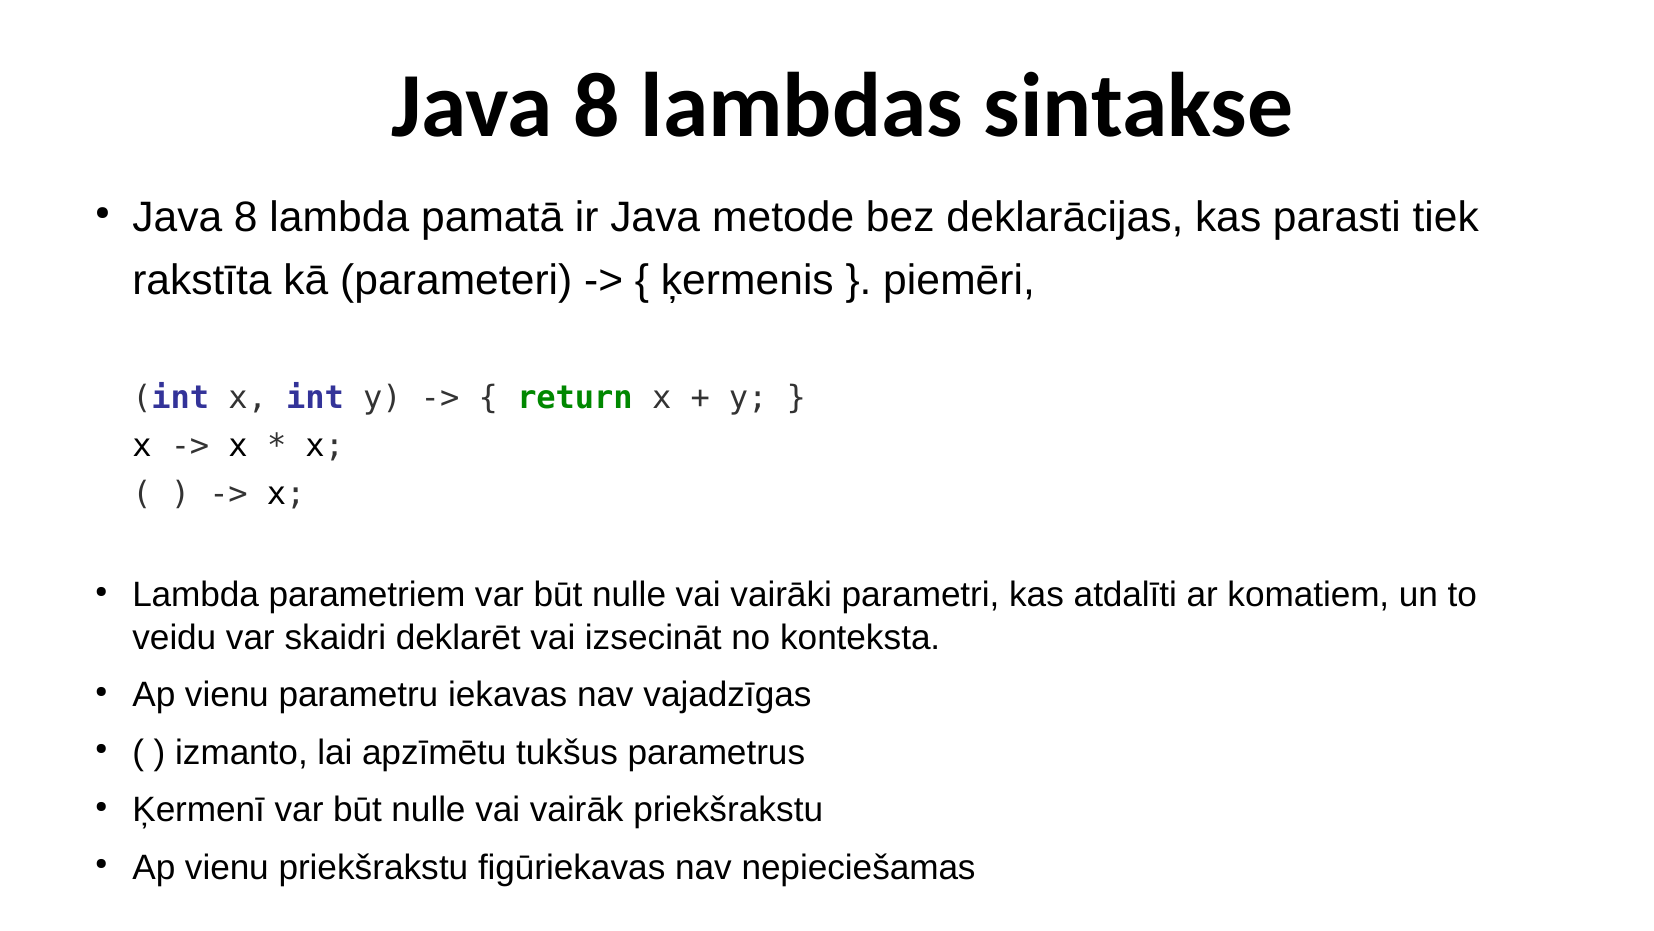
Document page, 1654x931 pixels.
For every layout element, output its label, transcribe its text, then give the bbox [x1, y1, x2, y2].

list Java 8 lambda pamatā ir Java metode bez deklarācijas, kas parasti tiek rakstīta kā (parameteri) -> { ķermenis }. piemēri, (int x, int y) -> { return x + y; } x -> x * x; ( ) -> x; Lambda parametriem var būt nulle vai vairāki parametri, kas atdalīti ar komatiem, un to veidu var skaidri deklarēt vai izsecināt no konteksta. Ap vienu parametru iekavas nav vajadzīgas ( ) izmanto, lai apzīmētu tukšus parametrus Ķermenī var būt nulle vai vairāk priekšrakstu Ap vienu priekšrakstu figūriekavas nav nepieciešamas [82, 175, 1538, 889]
title Java 8 lambdas sintakse [82, 36, 1571, 146]
